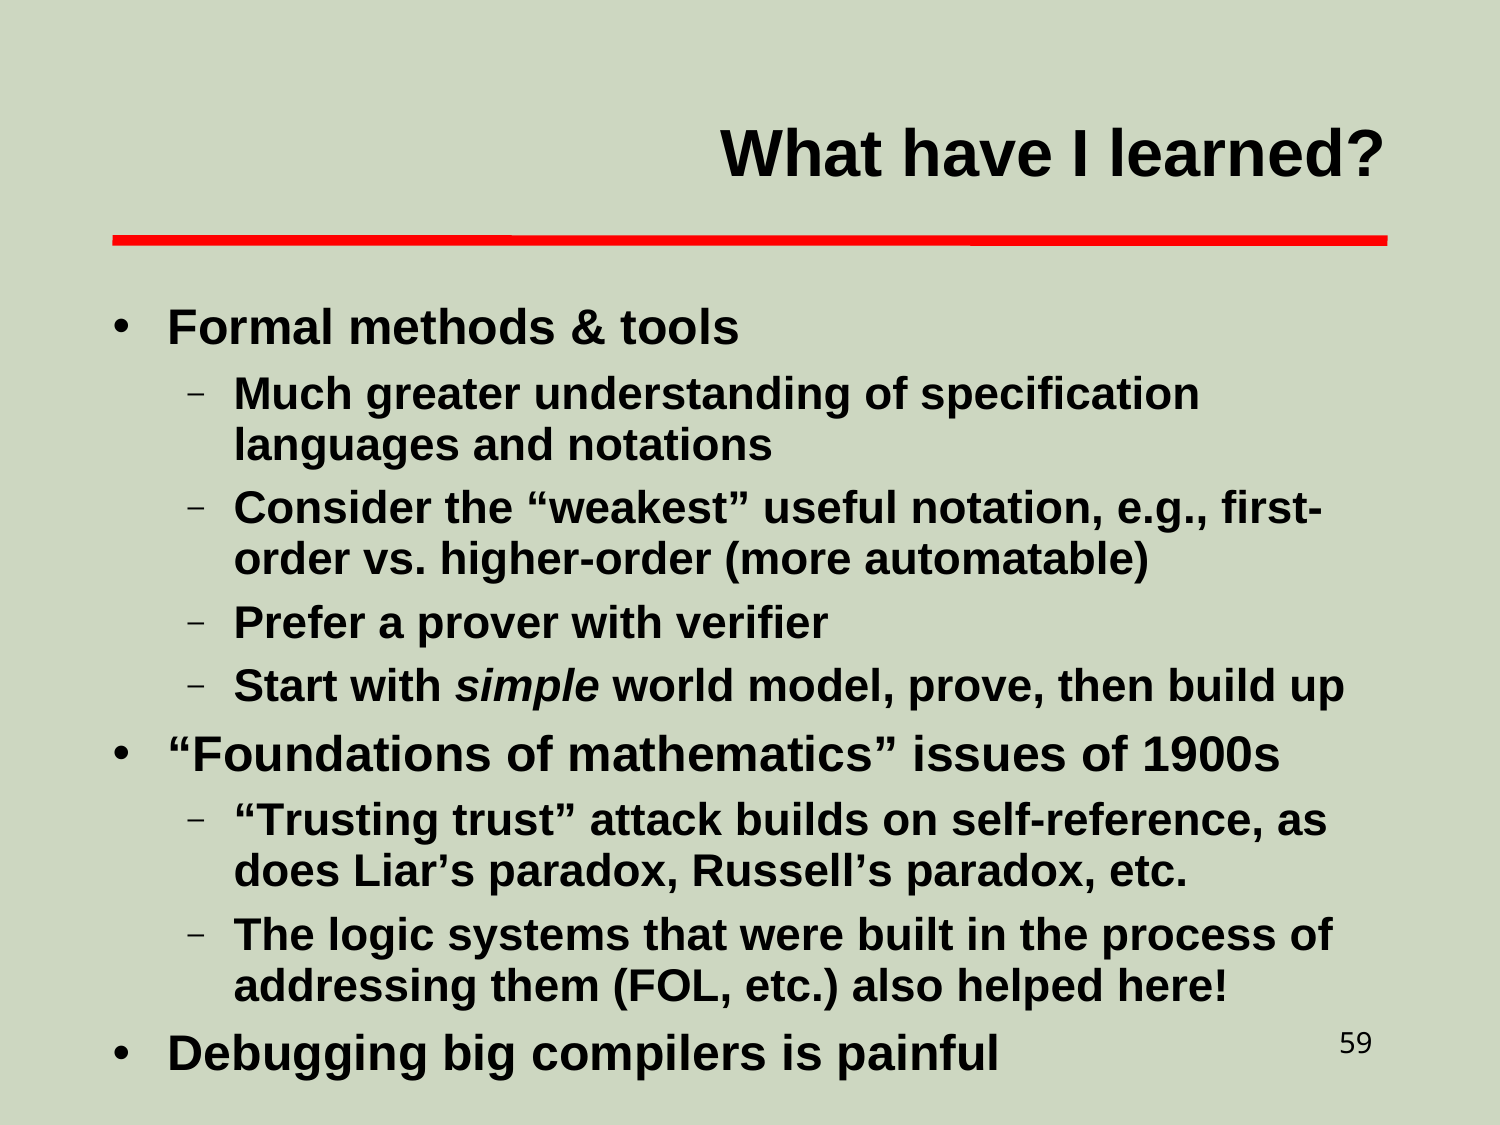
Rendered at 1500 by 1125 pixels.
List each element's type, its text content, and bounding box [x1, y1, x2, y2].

list Formal methods & tools Much greater understanding of specification languages and notations Consider the “weakest” useful notation, e.g., first-order vs. higher-order (more automatable) Prefer a prover with verifier Start with simple world model, prove, then build up “Foundations of mathematics” issues of 1900s “Trusting trust” attack builds on self-reference, as does Liar’s paradox, Russell’s paradox, etc. The logic systems that were built in the process of addressing them (FOL, etc.) also helped here! Debugging big compilers is painful [112, 299, 1387, 1099]
title What have I learned? [124, 93, 1387, 216]
